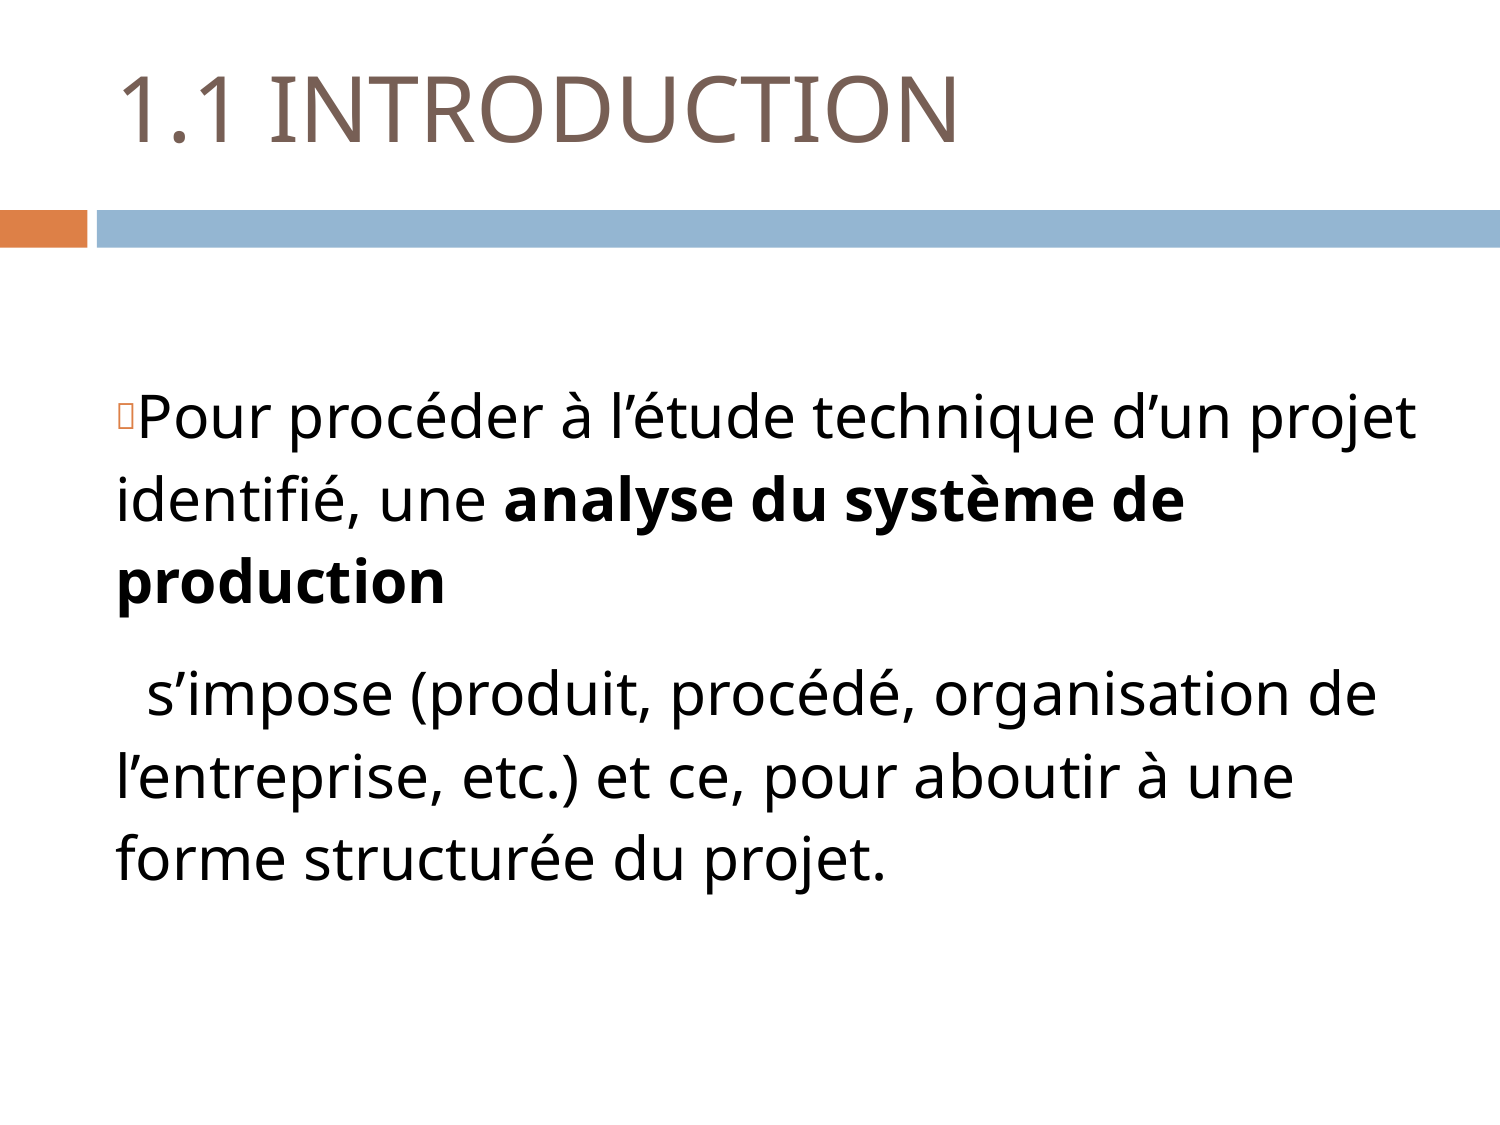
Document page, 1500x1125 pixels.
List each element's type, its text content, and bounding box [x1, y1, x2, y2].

title 1.1 INTRODUCTION [100, 37, 1439, 200]
list Pour procéder à l’étude technique d’un projet identifié, une analyse du système de production s’impose (produit, procédé, organisation de l’entreprise, etc.) et ce, pour aboutir à une forme structurée du projet. [100, 262, 1439, 1001]
